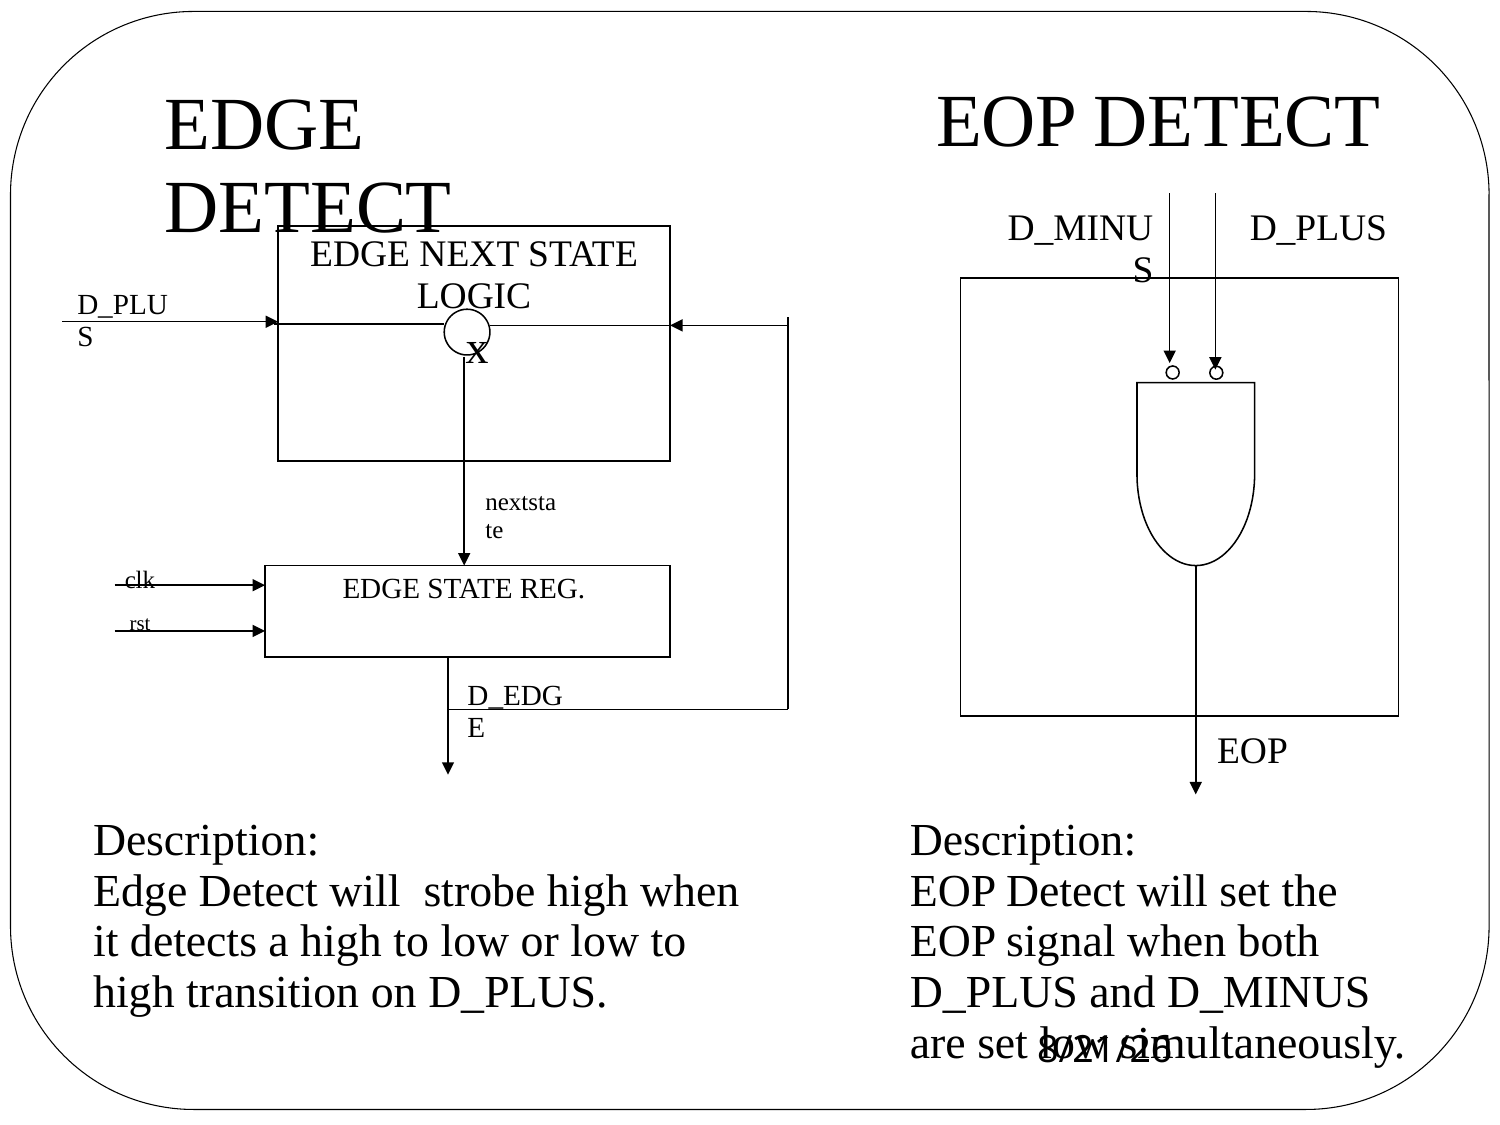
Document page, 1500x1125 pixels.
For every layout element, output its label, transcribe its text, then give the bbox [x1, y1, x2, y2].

text_box EDGE DETECT [149, 75, 680, 147]
text_box EDGE NEXT STATE LOGIC [278, 225, 671, 461]
text_box rst [114, 604, 200, 638]
text_box EOP DETECT [921, 72, 1425, 150]
text_box D_EDGE [526, 687, 537, 704]
text_box D_EDGE [473, 687, 484, 704]
text_box EDGE DETECT [226, 103, 253, 146]
text_box x [444, 309, 490, 355]
text_box Description: Edge Detect will strobe high when it detects a high to low or low to high transition on D_PLUS. [78, 807, 791, 1069]
text_box D_PLUS [62, 280, 194, 314]
text_box nextstate [470, 480, 576, 507]
text_box D_MINUS [987, 200, 1168, 251]
text_box D_EDGE [452, 671, 584, 705]
text_box EDGE STATE REG. [264, 565, 671, 658]
text_box Description: EOP Detect will set the EOP signal when both D_PLUS and D_MINUS are set low simultaneously. [895, 807, 1425, 1069]
text_box EDGE NEXT STATE LOGIC [465, 326, 671, 461]
text_box D_PLUS [83, 296, 94, 313]
text_box D_PLUS [1235, 199, 1425, 250]
text_box EOP [1202, 722, 1399, 782]
text_box clk [110, 559, 213, 588]
